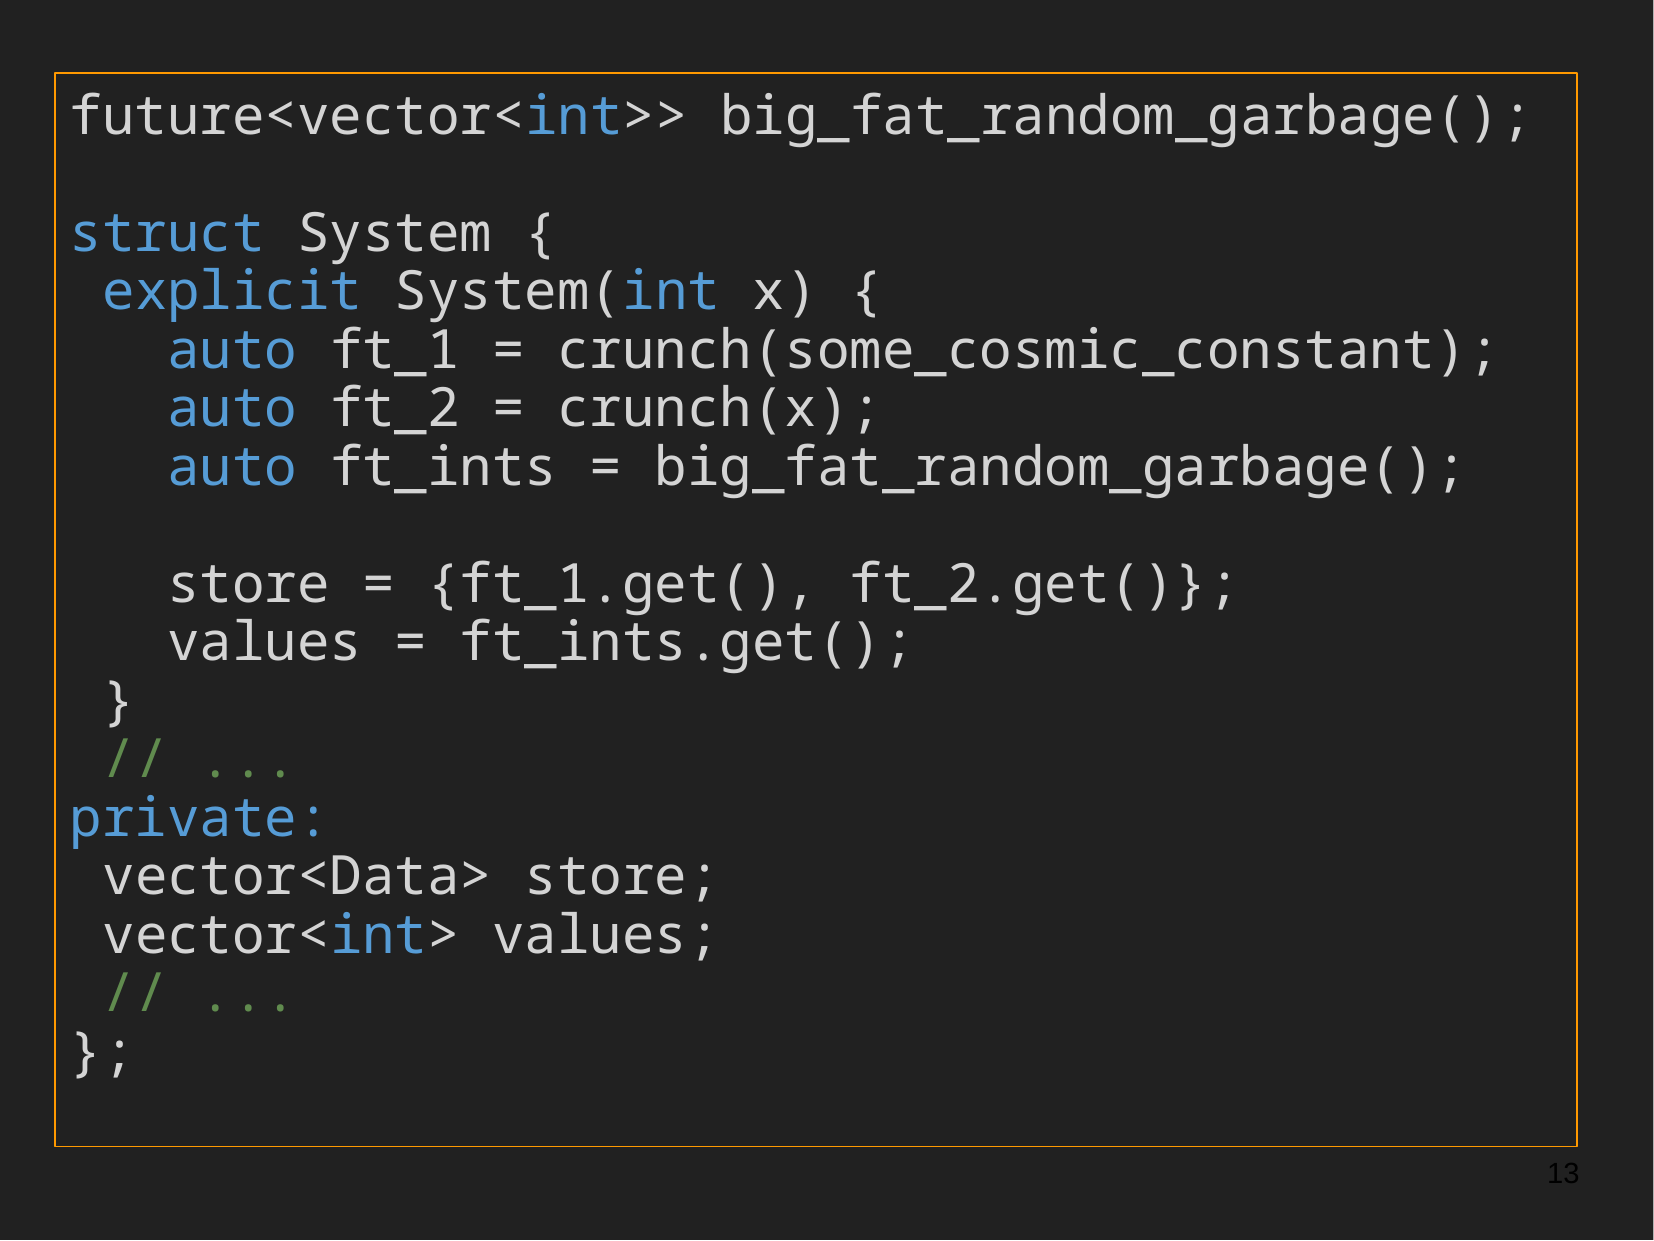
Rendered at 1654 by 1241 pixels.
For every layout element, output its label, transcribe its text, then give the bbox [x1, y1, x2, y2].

list future<vector<int>> big_fat_random_garbage(); struct System { explicit System(int x) { auto ft_1 = crunch(some_cosmic_constant); auto ft_2 = crunch(x); auto ft_ints = big_fat_random_garbage(); store = {ft_1.get(), ft_2.get()}; values = ft_ints.get(); } // ... private: vector<Data> store; vector<int> values; // ... }; [55, 72, 1577, 1147]
slide_number <number> [1532, 1124, 1632, 1220]
